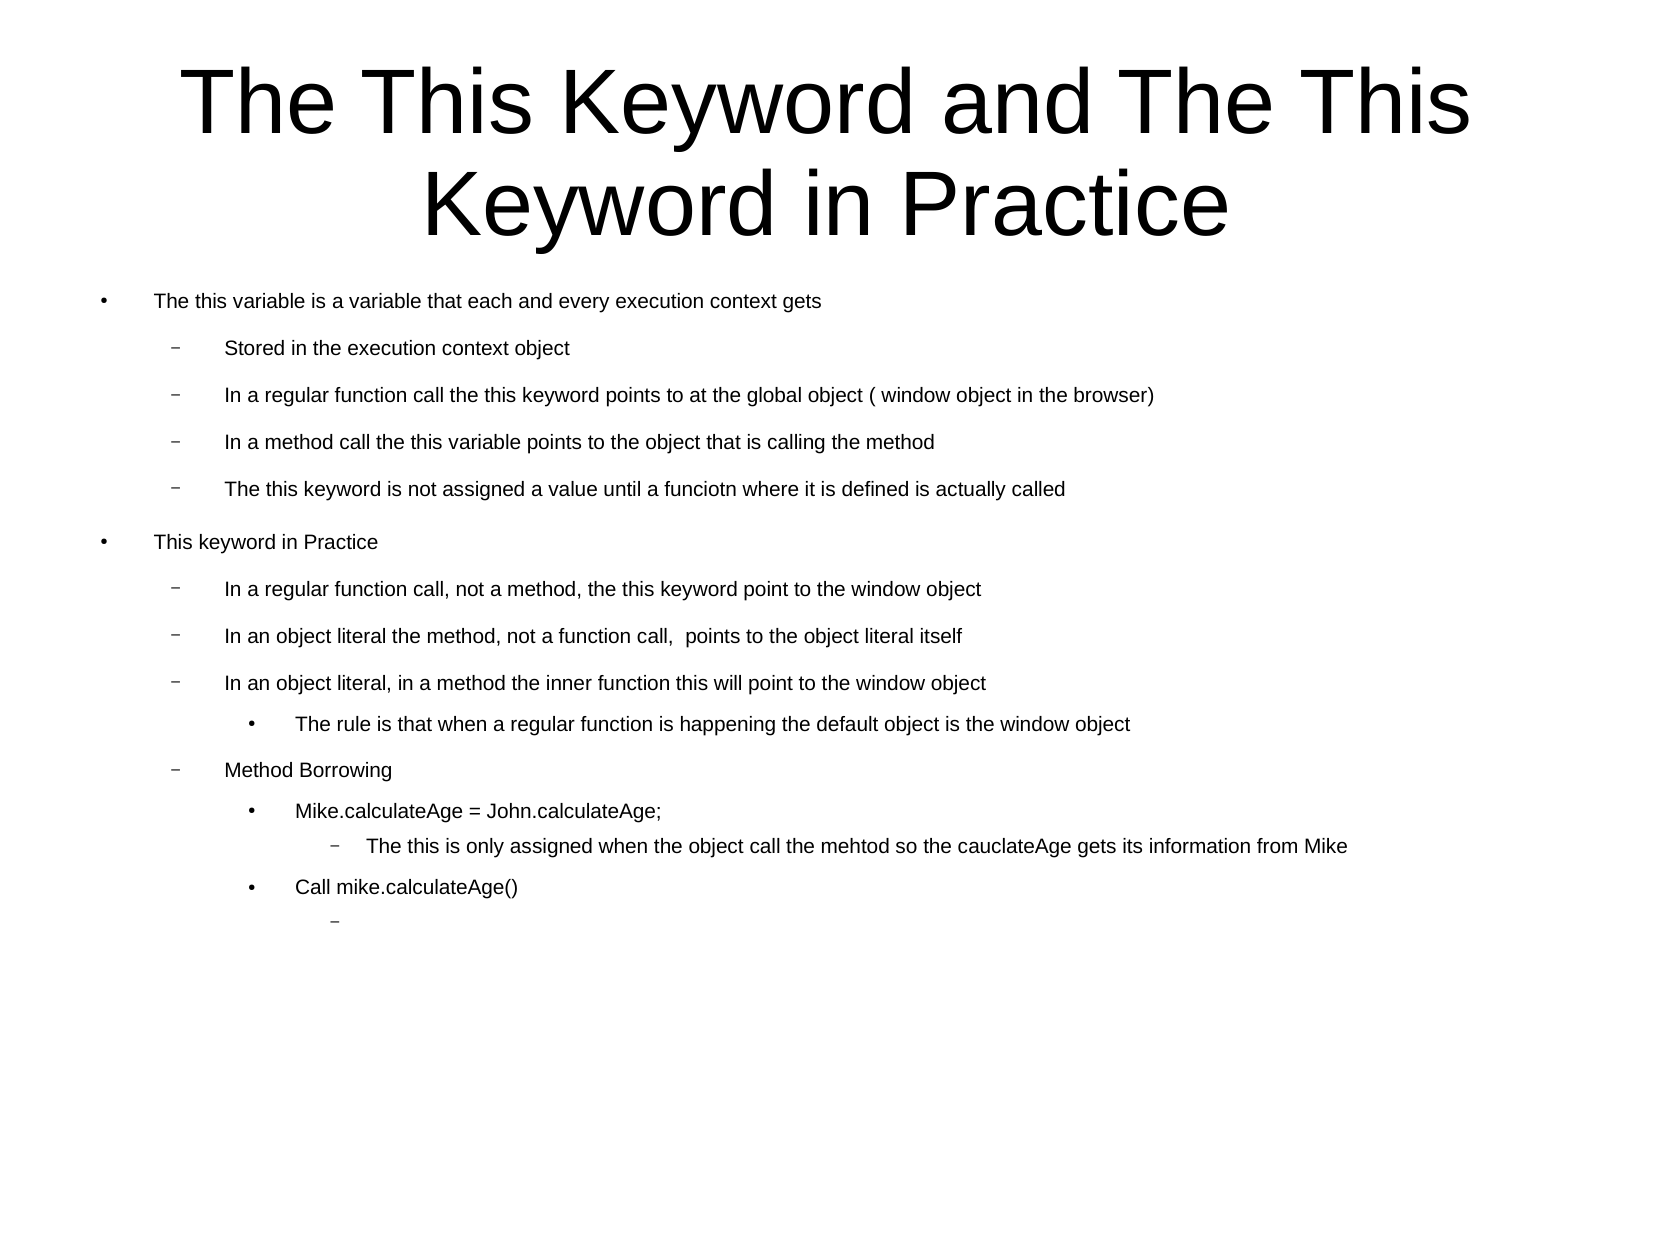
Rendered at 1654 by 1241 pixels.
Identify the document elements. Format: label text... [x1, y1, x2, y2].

list The this variable is a variable that each and every execution context gets Stored in the execution context object In a regular function call the this keyword points to at the global object ( window object in the browser) In a method call the this variable points to the object that is calling the method The this keyword is not assigned a value until a funciotn where it is defined is actually called This keyword in Practice In a regular function call, not a method, the this keyword point to the window object In an object literal the method, not a function call, points to the object literal itself In an object literal, in a method the inner function this will point to the window object The rule is that when a regular function is happening the default object is the window object Method Borrowing Mike.calculateAge = John.calculateAge; The this is only assigned when the object call the mehtod so the cauclateAge gets its information from Mike Call mike.calculateAge() [82, 290, 1571, 1217]
title The This Keyword and The This Keyword in Practice [82, 49, 1571, 257]
